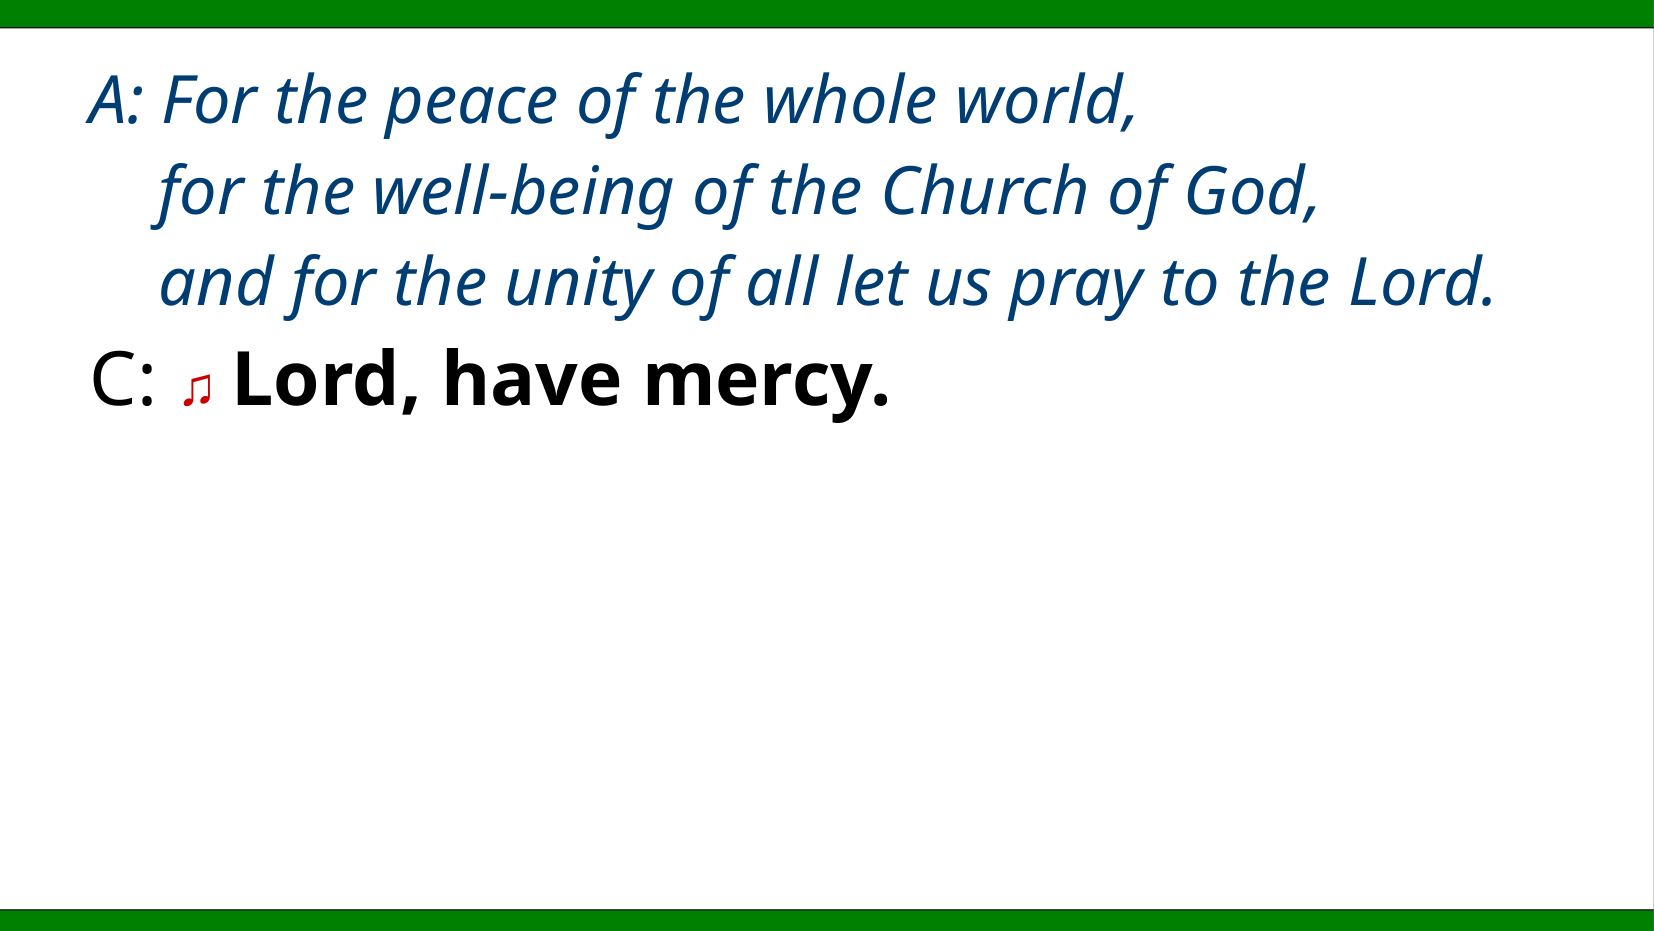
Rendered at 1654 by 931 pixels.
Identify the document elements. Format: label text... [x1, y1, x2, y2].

text_box A: For the peace of the whole world, for the well-being of the Church of God, and for the unity of all let us pray to the Lord. C: ♫ Lord, have mercy. [75, 45, 1546, 436]
picture [0, 0, 1654, 931]
